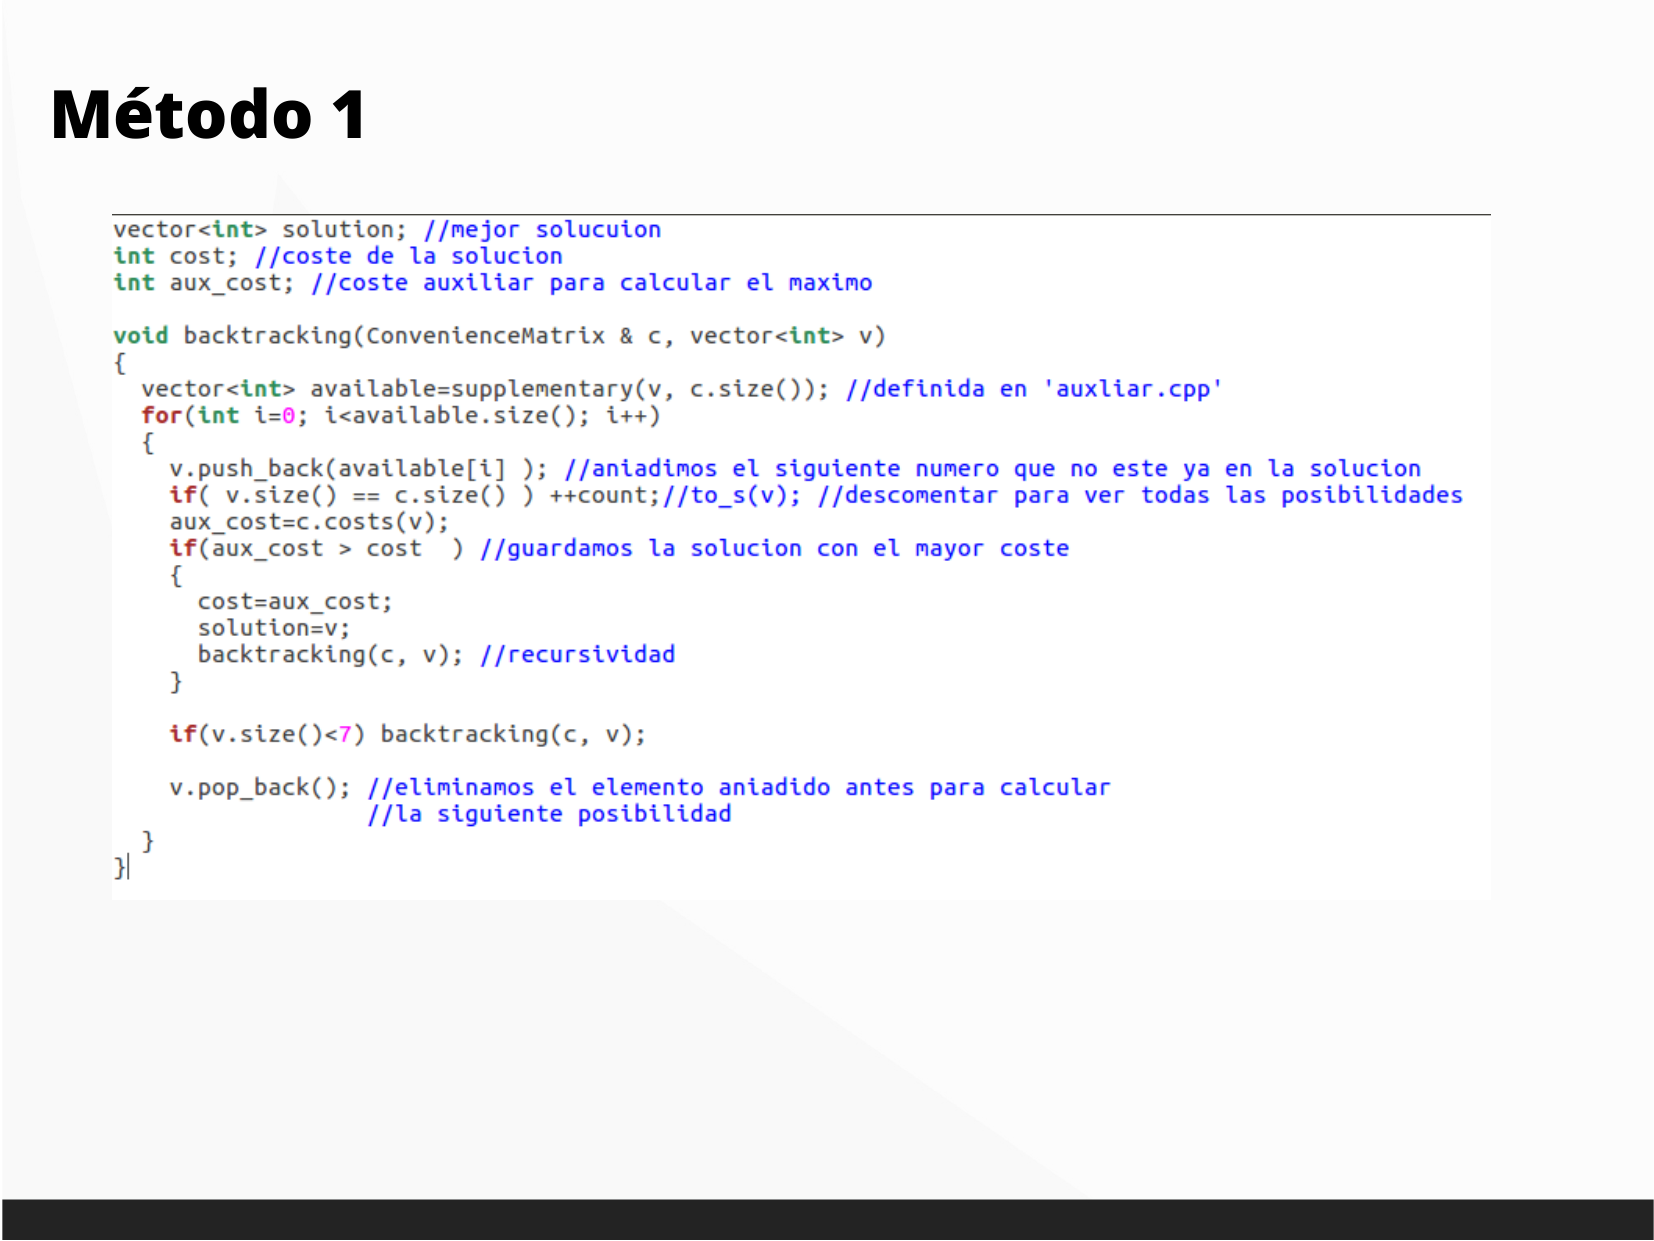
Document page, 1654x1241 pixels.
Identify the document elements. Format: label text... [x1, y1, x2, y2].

picture [2, 0, 1654, 1241]
title Método 1 [49, 37, 1538, 188]
